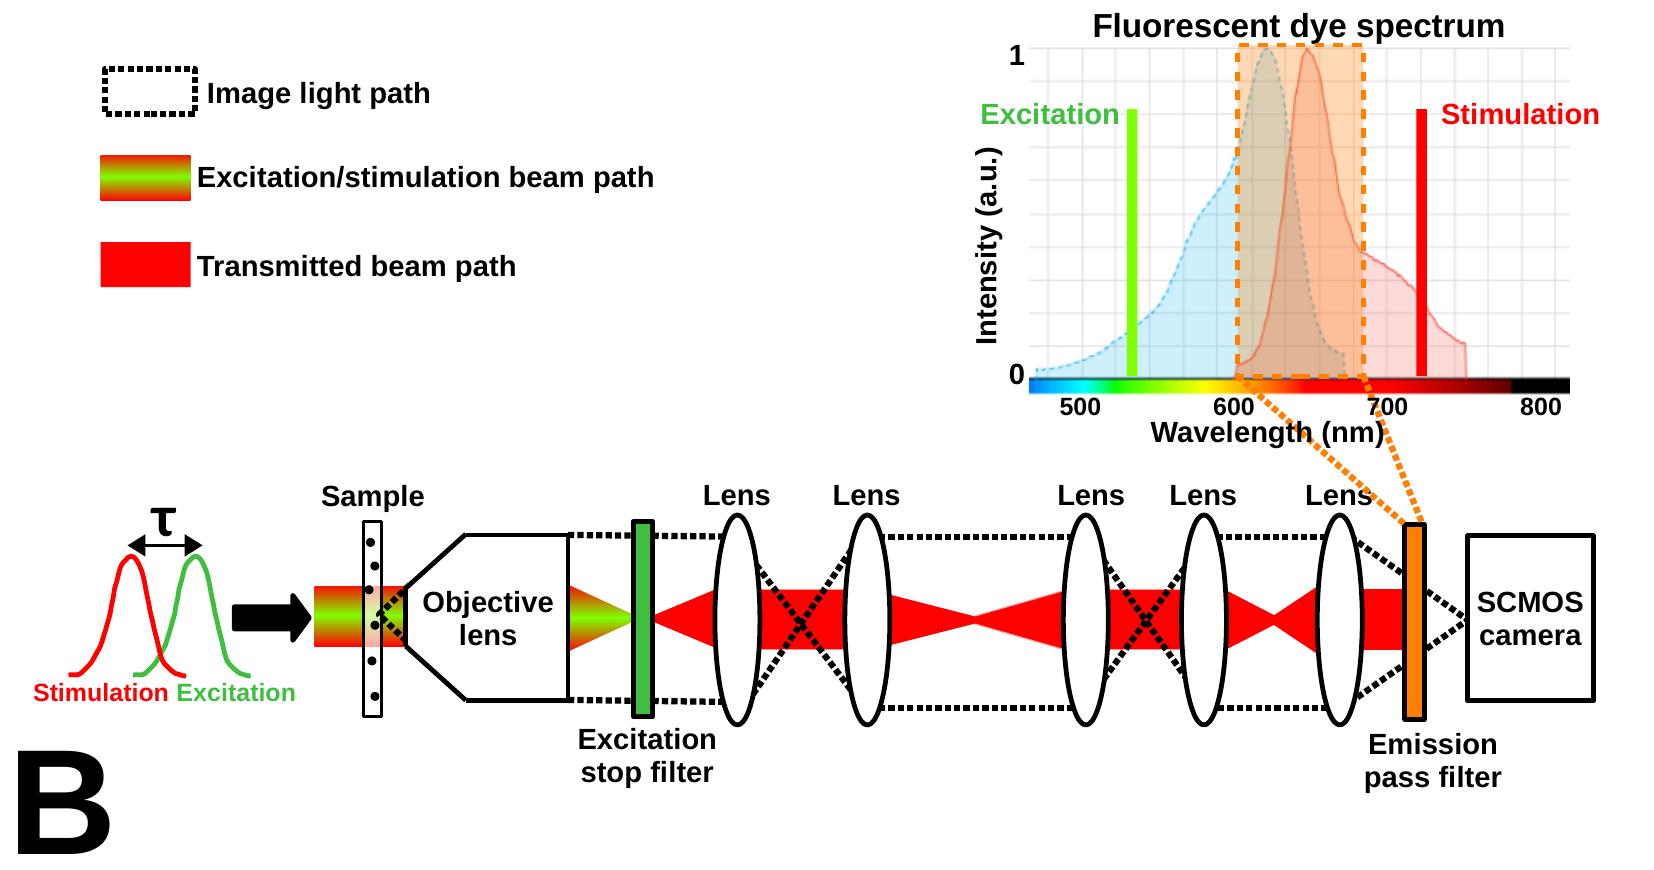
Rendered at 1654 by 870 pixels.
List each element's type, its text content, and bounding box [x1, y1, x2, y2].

text_box Sample [288, 472, 458, 520]
text_box [100, 155, 182, 201]
text_box 700 [1325, 385, 1451, 456]
text_box [571, 514, 1425, 725]
text_box Transmitted beam path [182, 242, 533, 291]
text_box [1126, 171, 1138, 377]
text_box τ [118, 485, 209, 559]
text_box Emission pass filter [1333, 720, 1533, 801]
text_box 0 [954, 350, 1080, 421]
text_box [1237, 45, 1364, 377]
text_box 1 [954, 31, 1080, 90]
text_box [1467, 535, 1594, 578]
text_box Lens [684, 471, 790, 521]
text_box Excitation stop filter [547, 715, 748, 796]
text_box Lens [1038, 471, 1144, 521]
text_box Fluorescent dye spectrum [1044, 0, 1555, 45]
text_box Lens [1286, 471, 1392, 522]
text_box Excitation/stimulation beam path [182, 153, 689, 233]
text_box [425, 659, 566, 698]
text_box Objective lens [405, 578, 571, 659]
text_box B [0, 711, 190, 870]
text_box Excitation [135, 671, 338, 721]
text_box Intensity (a.u.) [962, 171, 1042, 362]
text_box SCMOS camera [1447, 578, 1613, 659]
text_box Stimulation [0, 671, 135, 711]
text_box [1467, 659, 1594, 701]
text_box [100, 242, 182, 288]
text_box [234, 595, 310, 641]
text_box 500 [1017, 385, 1144, 456]
text_box Image light path [192, 69, 481, 117]
text_box Lens [814, 471, 920, 521]
text_box Wavelength (nm) [1128, 408, 1408, 456]
text_box [104, 69, 192, 115]
text_box 600 [1171, 385, 1297, 408]
text_box [314, 521, 405, 717]
picture [1042, 45, 1570, 396]
text_box 800 [1478, 385, 1604, 456]
text_box Stimulation [1419, 90, 1622, 171]
text_box Lens [1150, 471, 1256, 522]
text_box [422, 537, 566, 578]
text_box Excitation [948, 90, 1152, 171]
text_box [1416, 109, 1427, 377]
